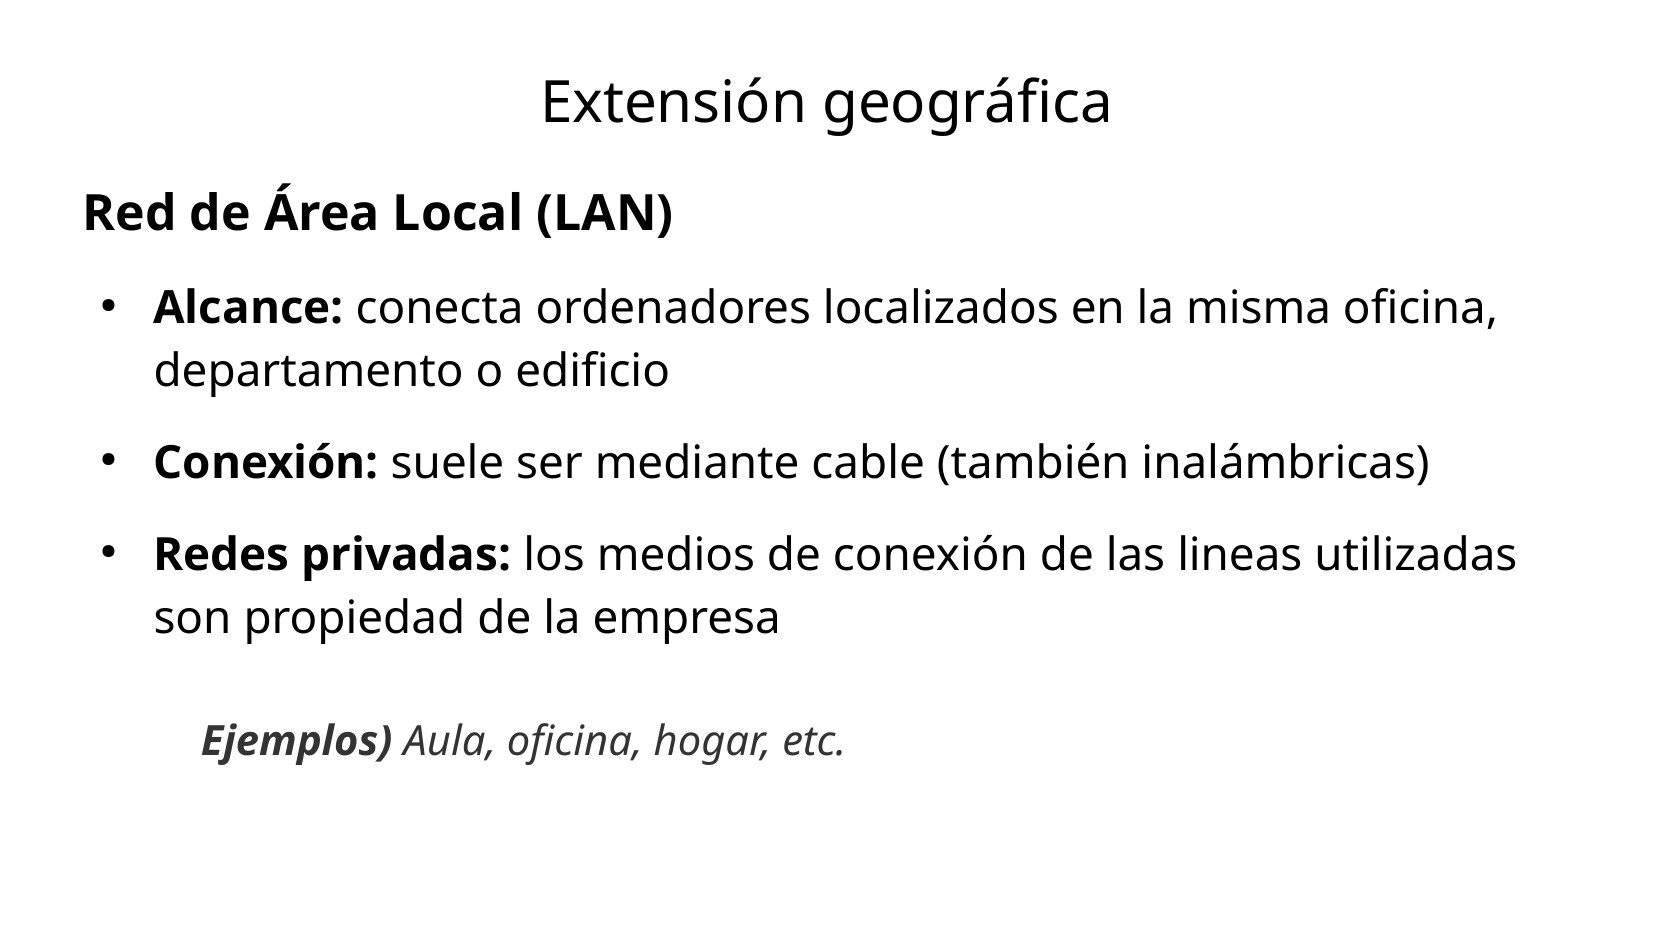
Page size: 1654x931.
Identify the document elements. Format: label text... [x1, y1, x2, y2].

title Extensión geográfica [82, 29, 1571, 170]
list Red de Área Local (LAN) Alcance: conecta ordenadores localizados en la misma oficina, departamento o edificio Conexión: suele ser mediante cable (también inalámbricas) Redes privadas: los medios de conexión de las lineas utilizadas son propiedad de la empresa Ejemplos) Aula, oficina, hogar, etc. [82, 177, 1565, 875]
